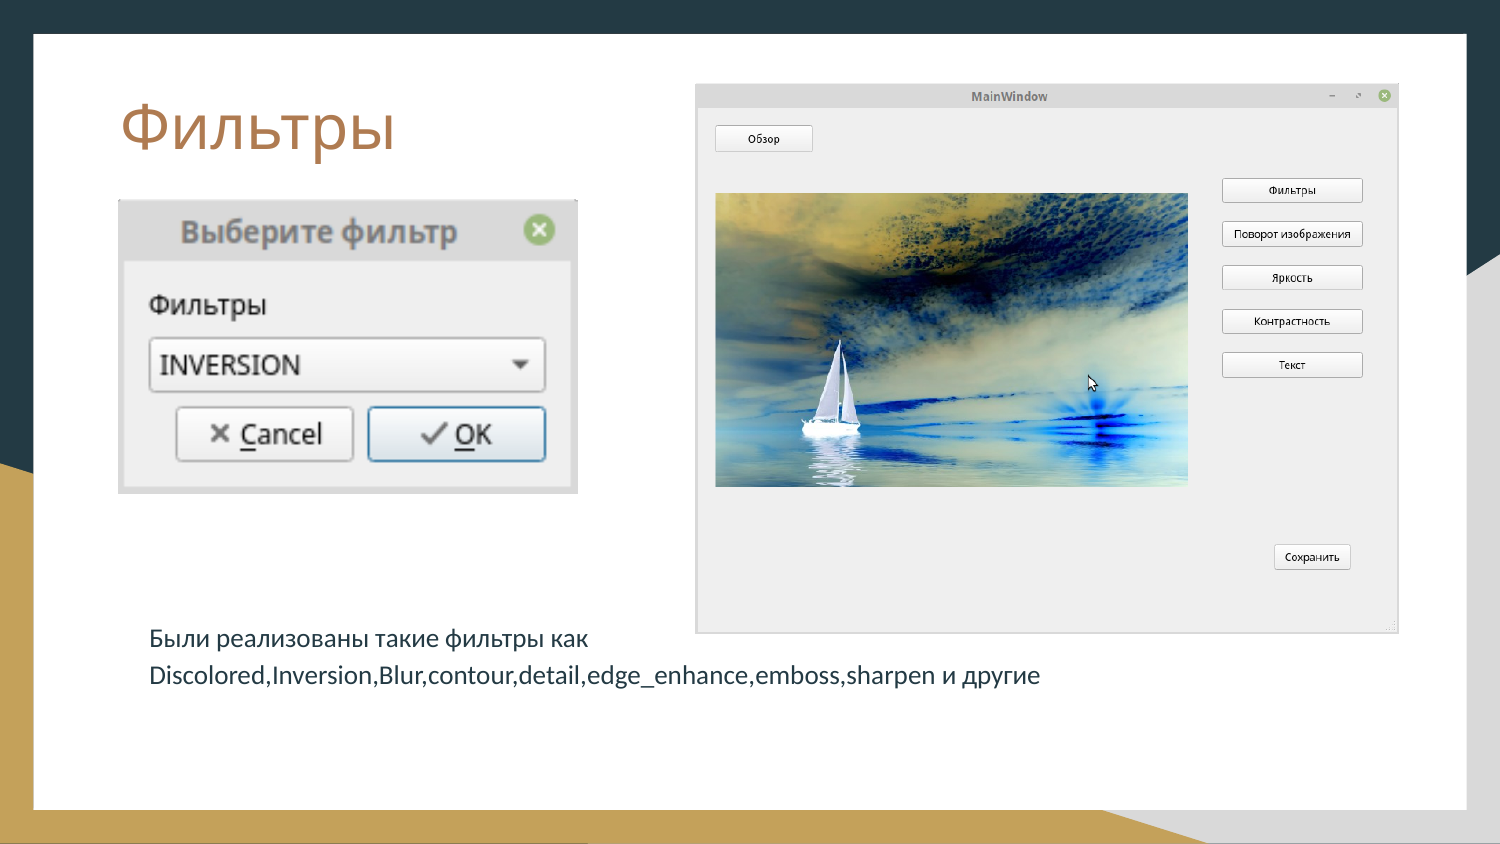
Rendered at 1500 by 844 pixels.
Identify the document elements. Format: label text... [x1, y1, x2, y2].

title Фильтры [105, 72, 639, 170]
picture [118, 199, 578, 494]
picture [695, 83, 1399, 634]
list Были реализованы такие фильтры как Discolored,Inversion,Blur,contour,detail,edge_enhance,emboss,sharpen и другие [134, 600, 1366, 723]
